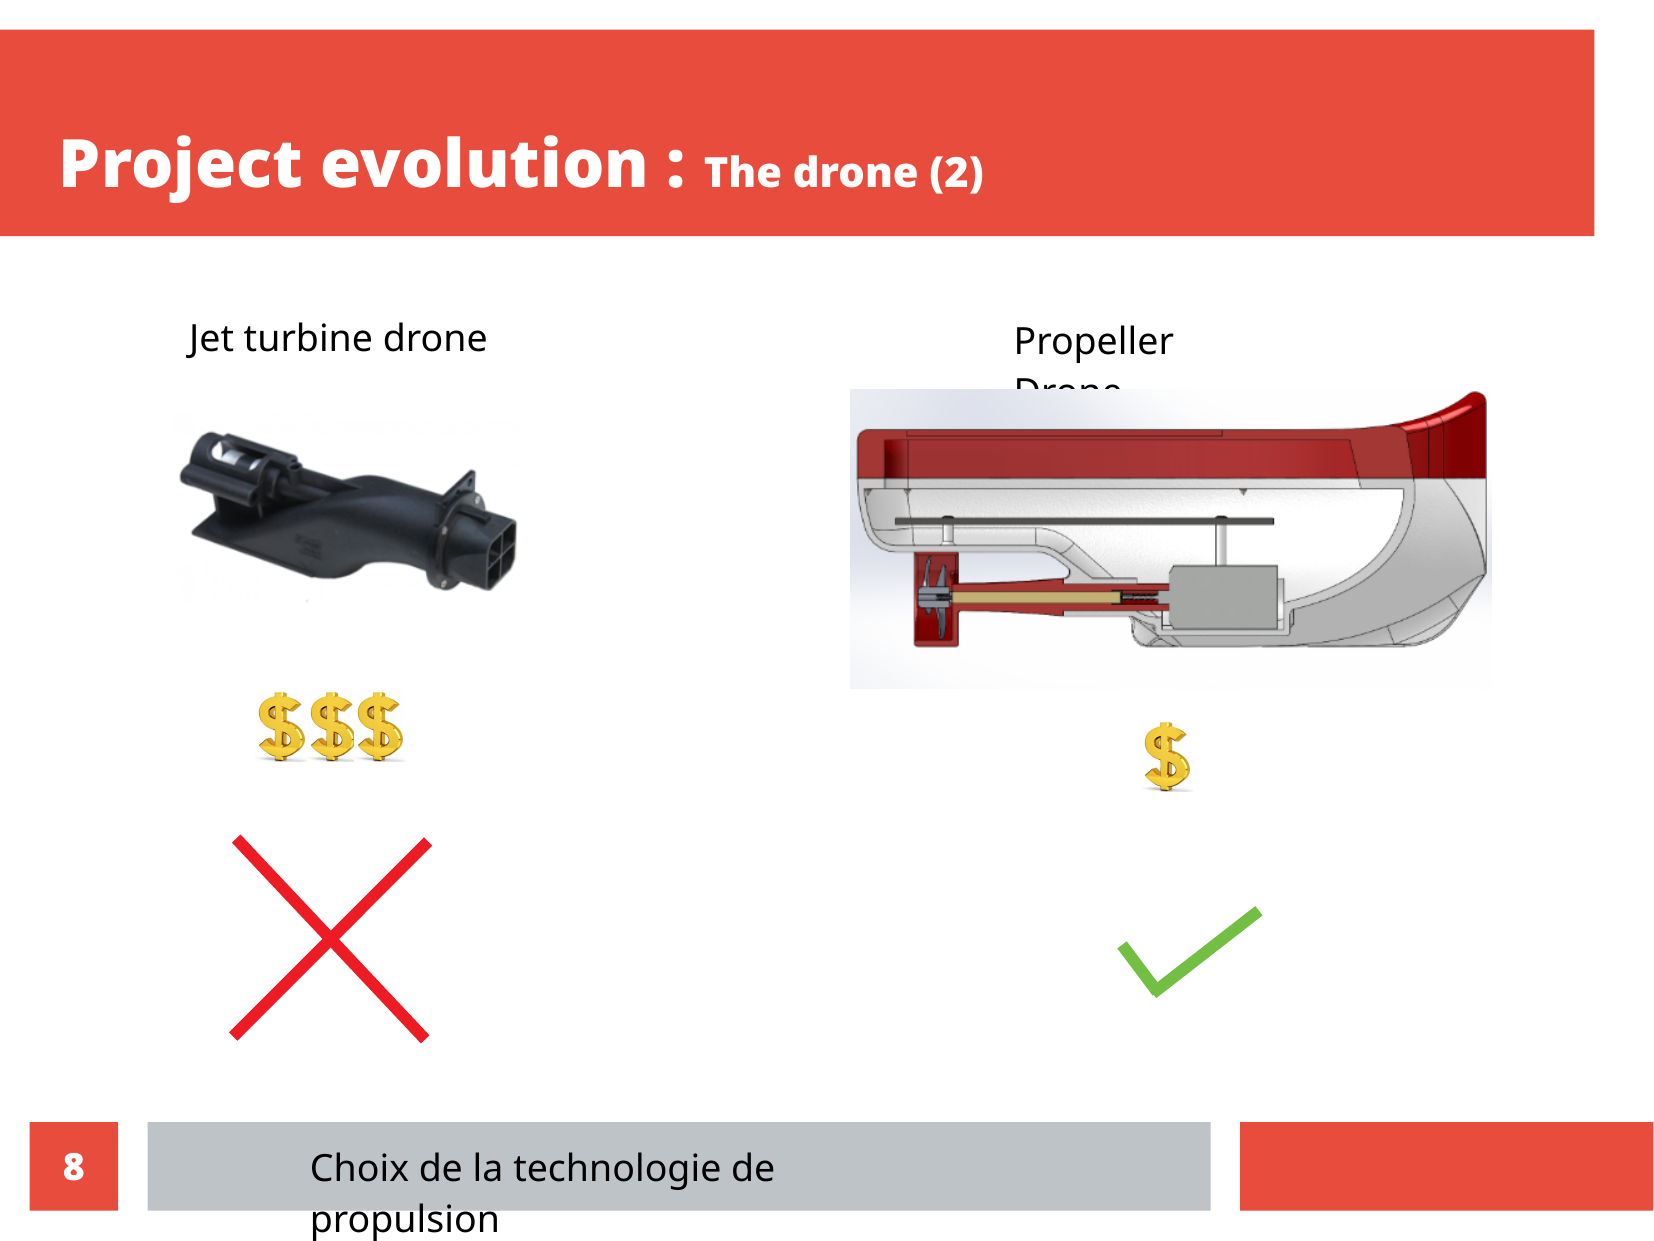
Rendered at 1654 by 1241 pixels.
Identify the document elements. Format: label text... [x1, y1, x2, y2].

picture [850, 389, 1492, 689]
title Project evolution : The drone (2) [59, 59, 1595, 207]
picture [1141, 720, 1193, 792]
text_box Jet turbine drone [174, 304, 520, 367]
text_box Propeller Drone [998, 307, 1288, 370]
picture [147, 413, 544, 606]
text_box Choix de la technologie de propulsion [295, 1133, 945, 1196]
picture [255, 690, 406, 762]
